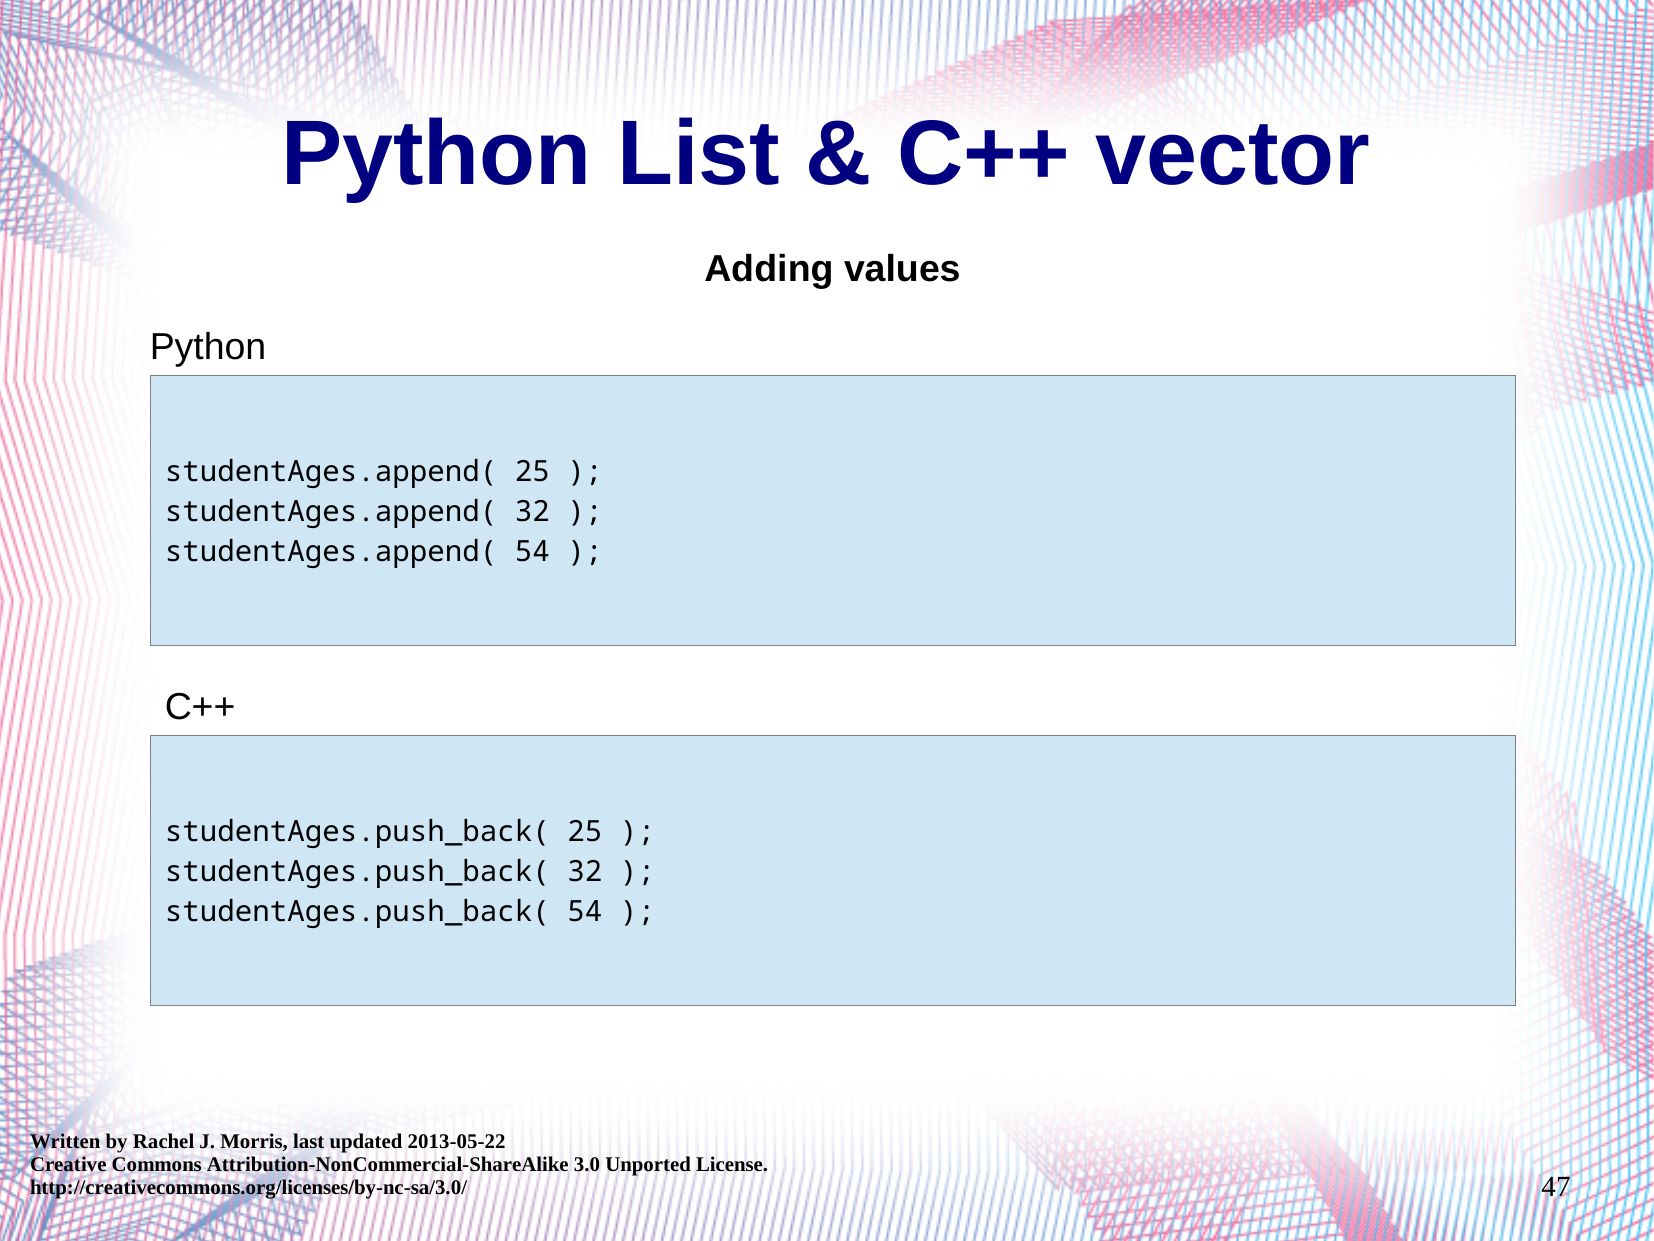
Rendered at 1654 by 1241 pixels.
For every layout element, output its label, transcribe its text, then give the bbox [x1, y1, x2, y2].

picture [0, 0, 1654, 1241]
text_box C++ [150, 678, 751, 735]
text_box studentAges.push_back( 25 ); studentAges.push_back( 32 ); studentAges.push_back( 54 ); [150, 735, 1516, 1006]
text_box Python [135, 318, 736, 376]
text_box Adding values [150, 240, 1516, 297]
text_box studentAges.append( 25 ); studentAges.append( 32 ); studentAges.append( 54 ); [150, 375, 1516, 646]
title Python List & C++ vector [82, 49, 1571, 257]
